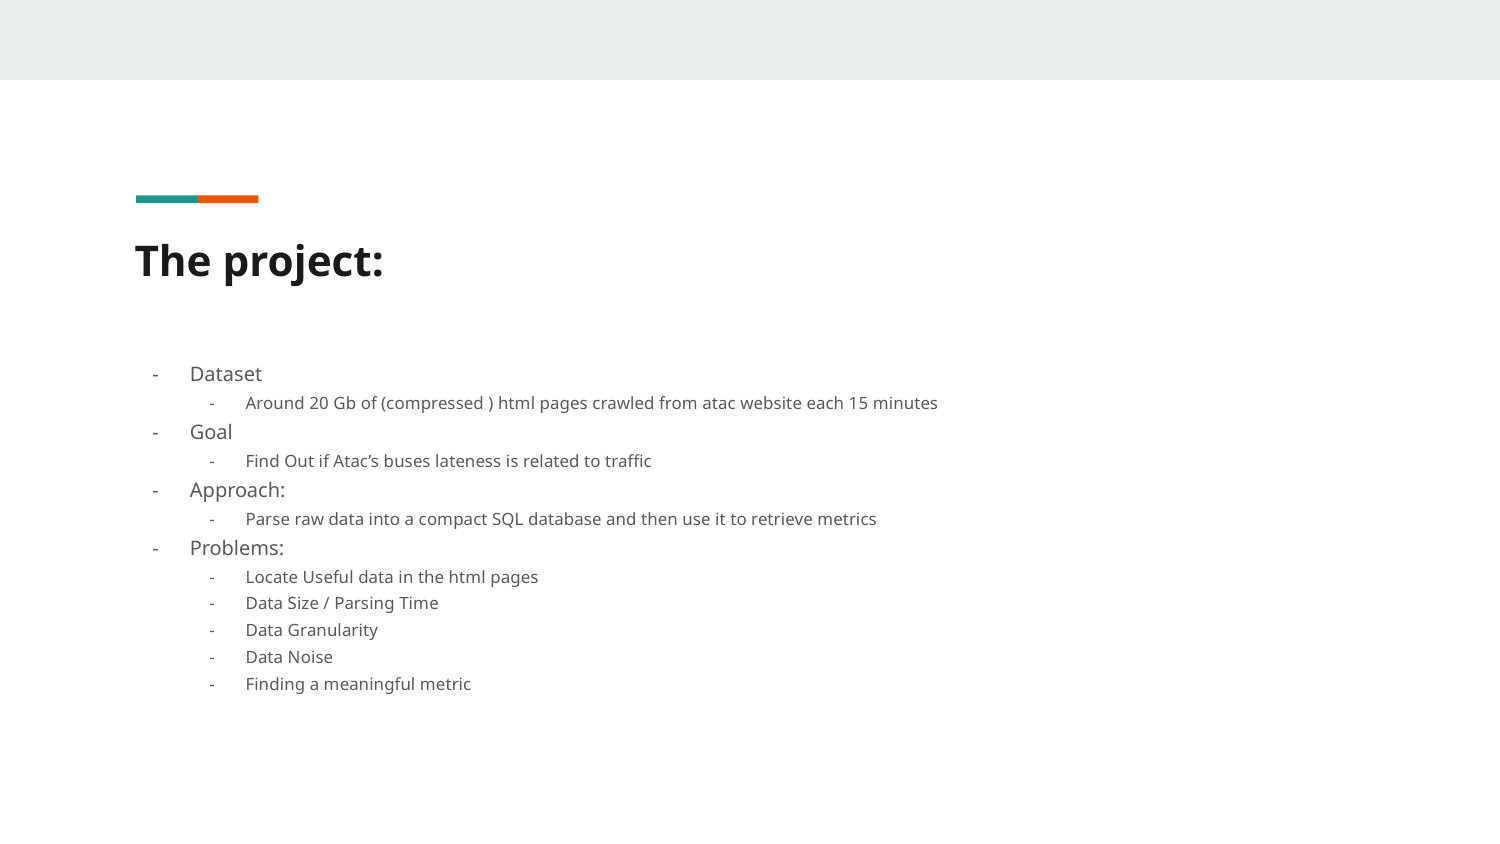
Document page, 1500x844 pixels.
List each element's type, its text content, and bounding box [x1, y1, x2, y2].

title The project: [119, 216, 1381, 305]
list Dataset Around 20 Gb of (compressed ) html pages crawled from atac website each 15 minutes Goal Find Out if Atac’s buses lateness is related to traffic Approach: Parse raw data into a compact SQL database and then use it to retrieve metrics Problems: Locate Useful data in the html pages Data Size / Parsing Time Data Granularity Data Noise Finding a meaningful metric [119, 341, 1381, 712]
